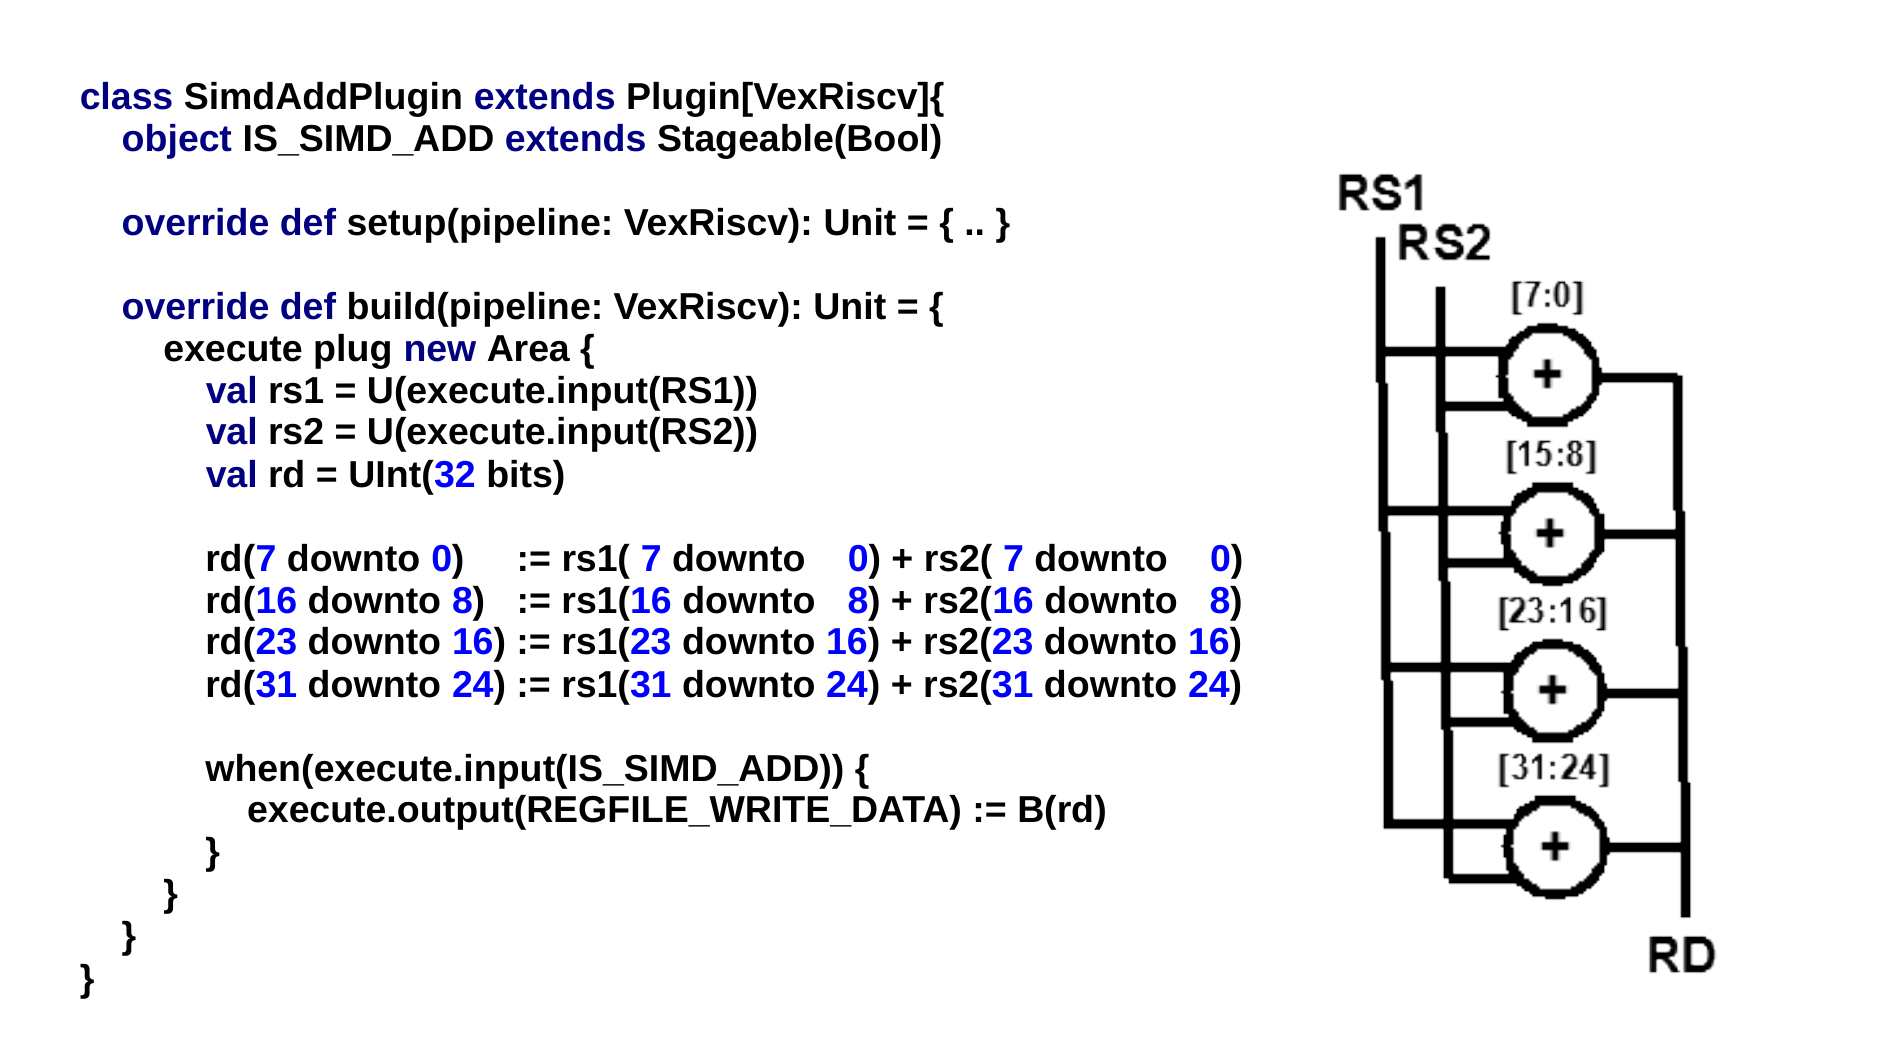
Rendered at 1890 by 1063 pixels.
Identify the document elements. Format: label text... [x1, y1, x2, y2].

text_box class SimdAddPlugin extends Plugin[VexRiscv]{ object IS_SIMD_ADD extends Stageable(Bool) override def setup(pipeline: VexRiscv): Unit = { .. } override def build(pipeline: VexRiscv): Unit = { execute plug new Area { val rs1 = U(execute.input(RS1)) val rs2 = U(execute.input(RS2)) val rd = UInt(32 bits) rd(7 downto 0) := rs1( 7 downto 0) + rs2( 7 downto 0) rd(16 downto 8) := rs1(16 downto 8) + rs2(16 downto 8) rd(23 downto 16) := rs1(23 downto 16) + rs2(23 downto 16) rd(31 downto 24) := rs1(31 downto 24) + rs2(31 downto 24) when(execute.input(IS_SIMD_ADD)) { execute.output(REGFILE_WRITE_DATA) := B(rd) } } } } [64, 67, 1365, 1063]
picture [1311, 154, 1749, 997]
